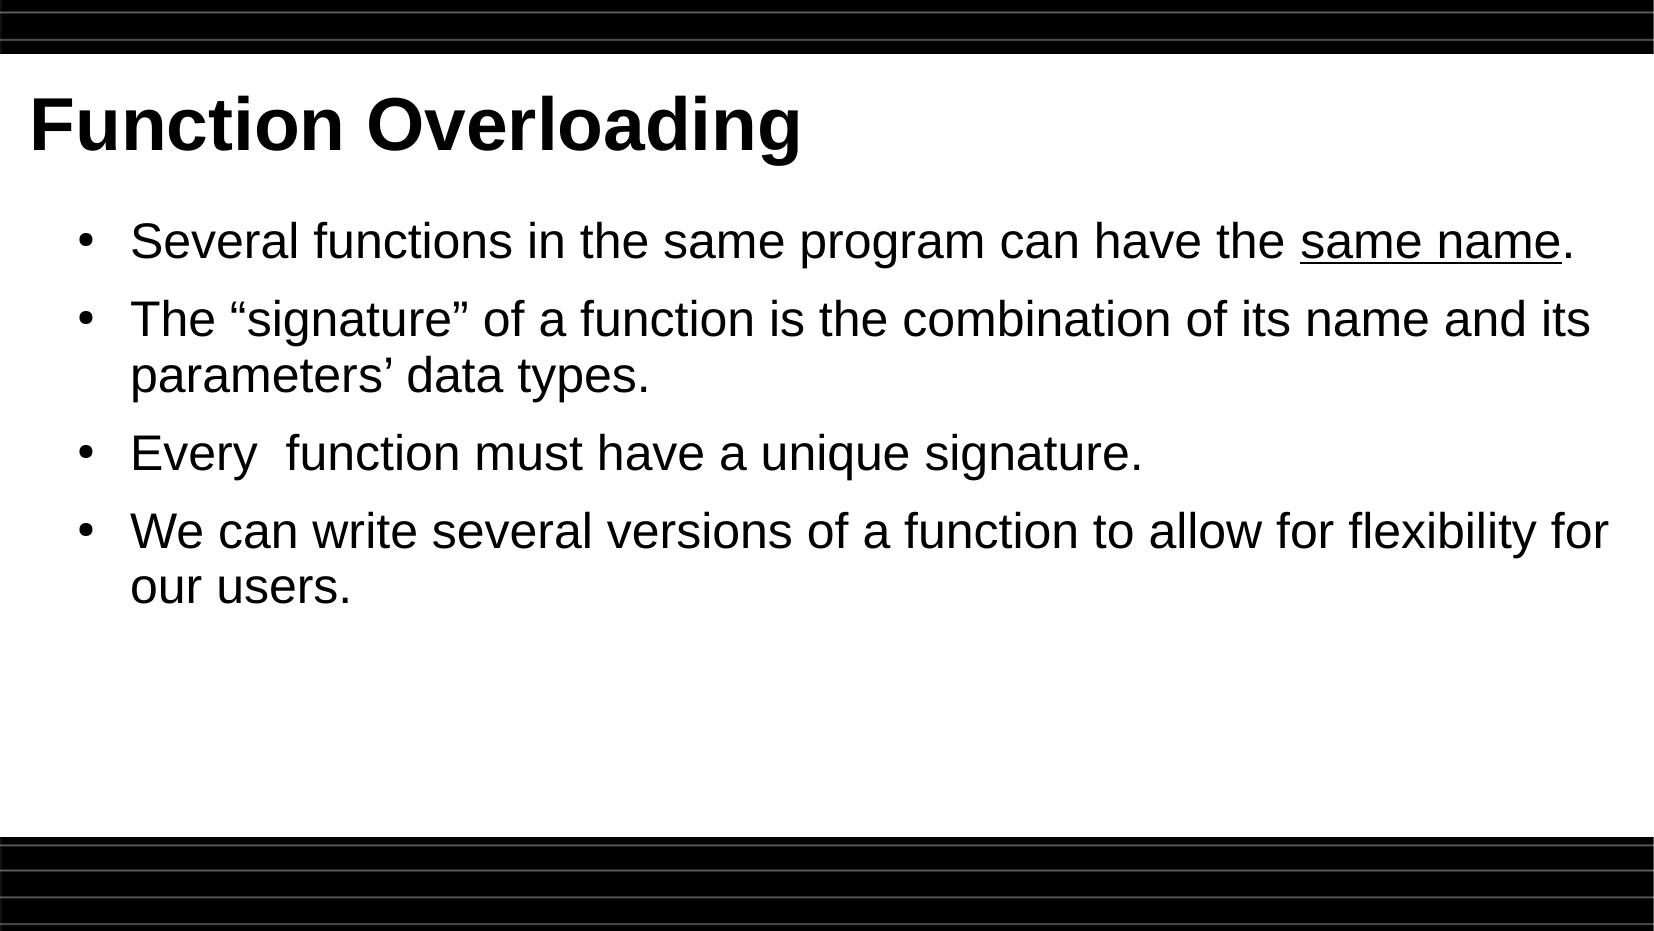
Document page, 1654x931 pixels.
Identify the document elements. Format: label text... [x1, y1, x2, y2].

list Several functions in the same program can have the same name. The “signature” of a function is the combination of its name and its parameters’ data types. Every function must have a unique signature. We can write several versions of a function to allow for flexibility for our users. [59, 213, 1636, 826]
picture [0, 837, 1654, 931]
picture [0, 0, 1654, 54]
text_box Function Overloading [15, 75, 1546, 174]
